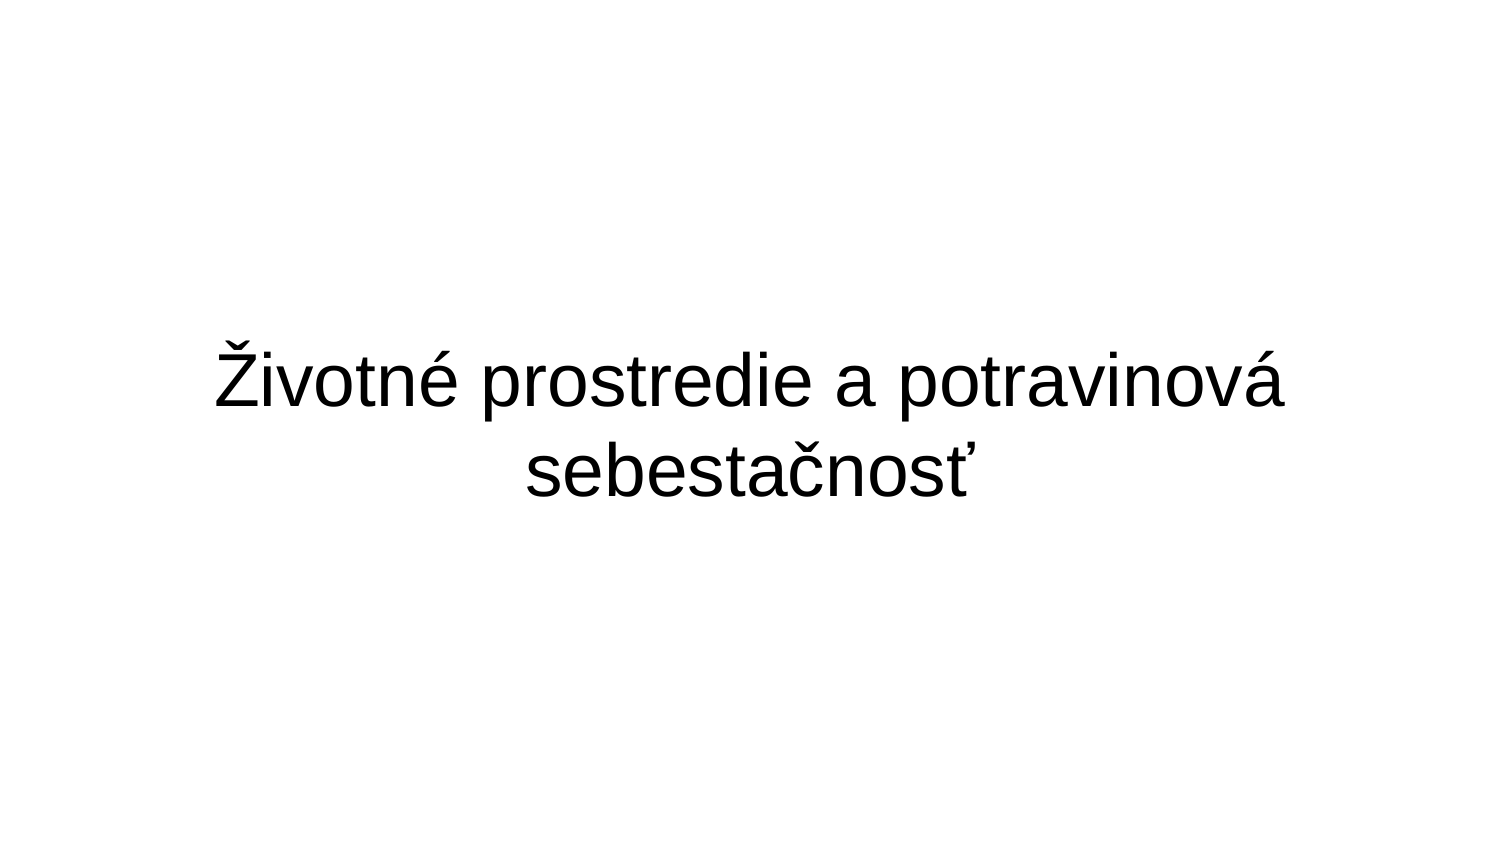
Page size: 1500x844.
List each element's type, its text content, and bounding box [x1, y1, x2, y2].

title Životné prostredie a potravinová sebestačnosť [51, 352, 1449, 491]
